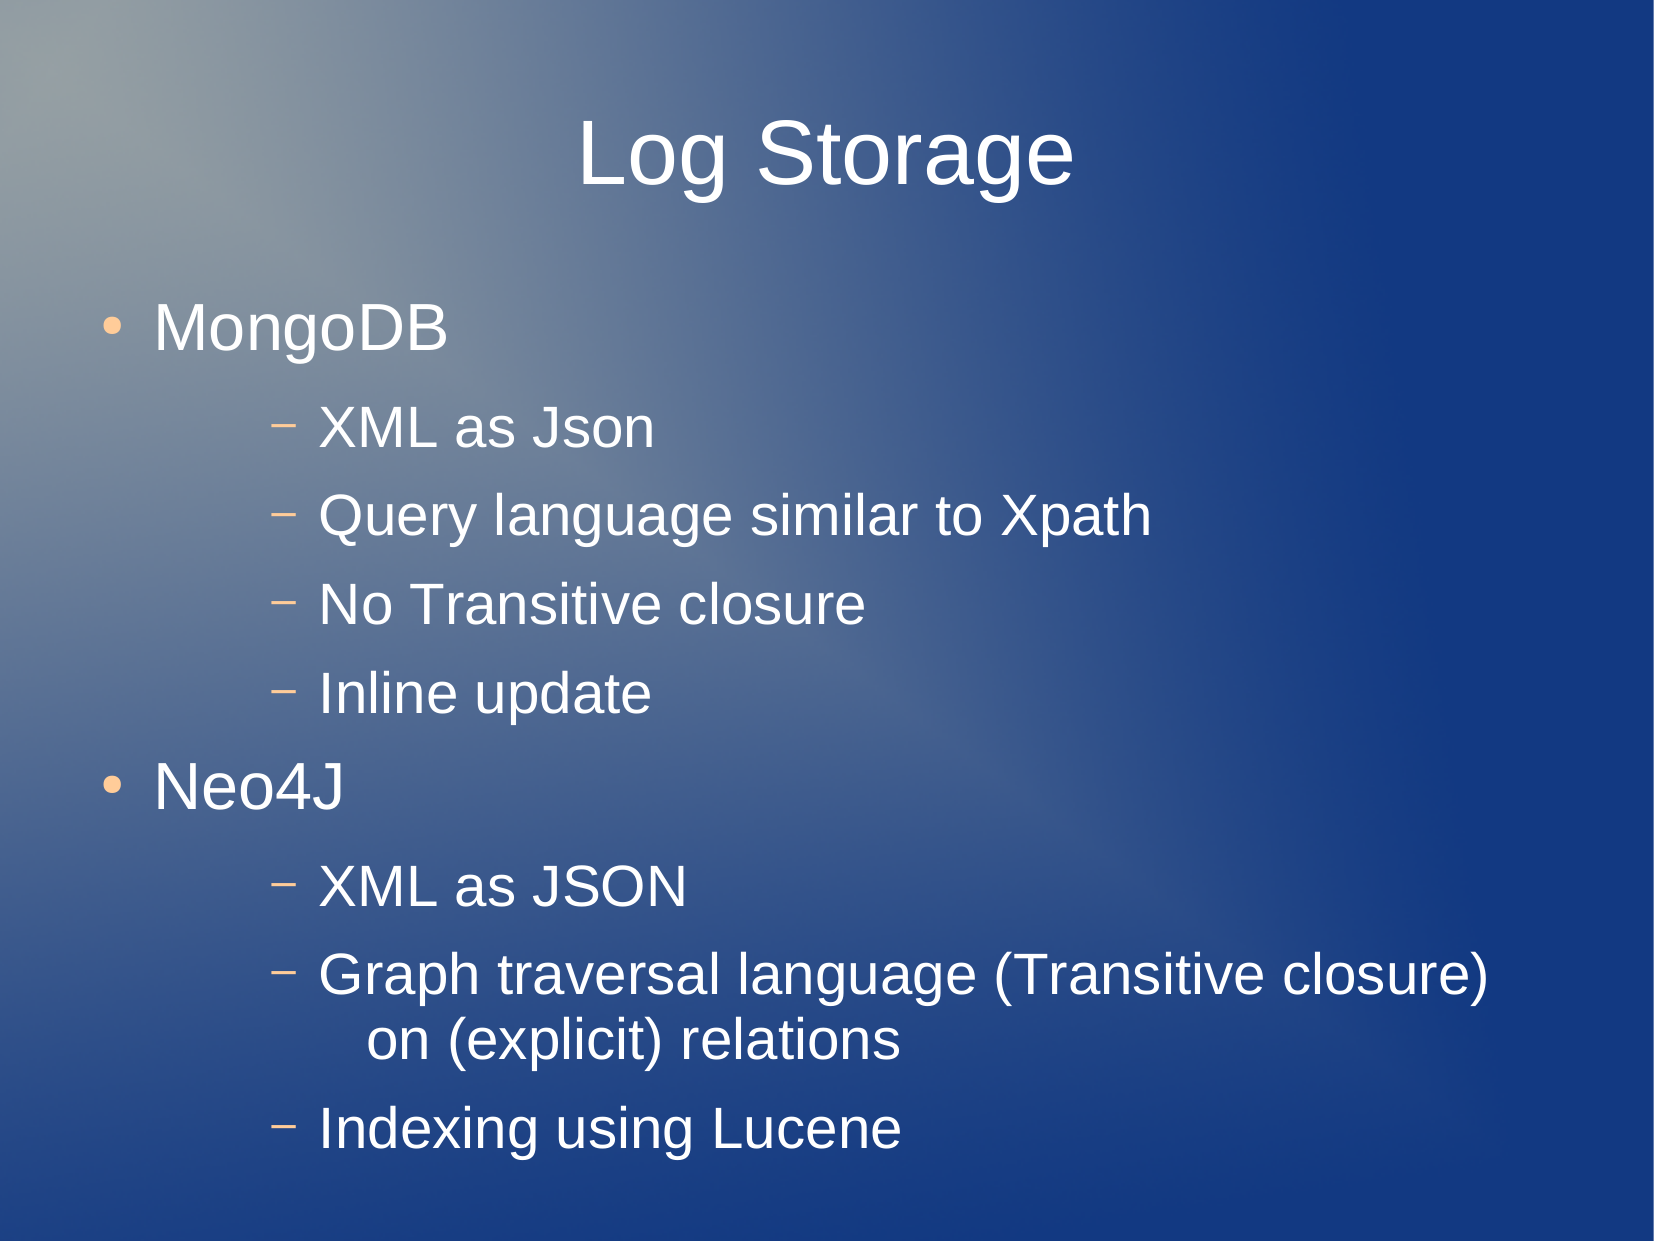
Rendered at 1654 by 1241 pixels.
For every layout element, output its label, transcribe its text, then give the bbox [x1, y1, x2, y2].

title Log Storage [82, 56, 1571, 250]
picture [0, 0, 1654, 1241]
list MongoDB XML as Json Query language similar to Xpath No Transitive closure Inline update Neo4J XML as JSON Graph traversal language (Transitive closure) on (explicit) relations Indexing using Lucene [82, 290, 1571, 1161]
